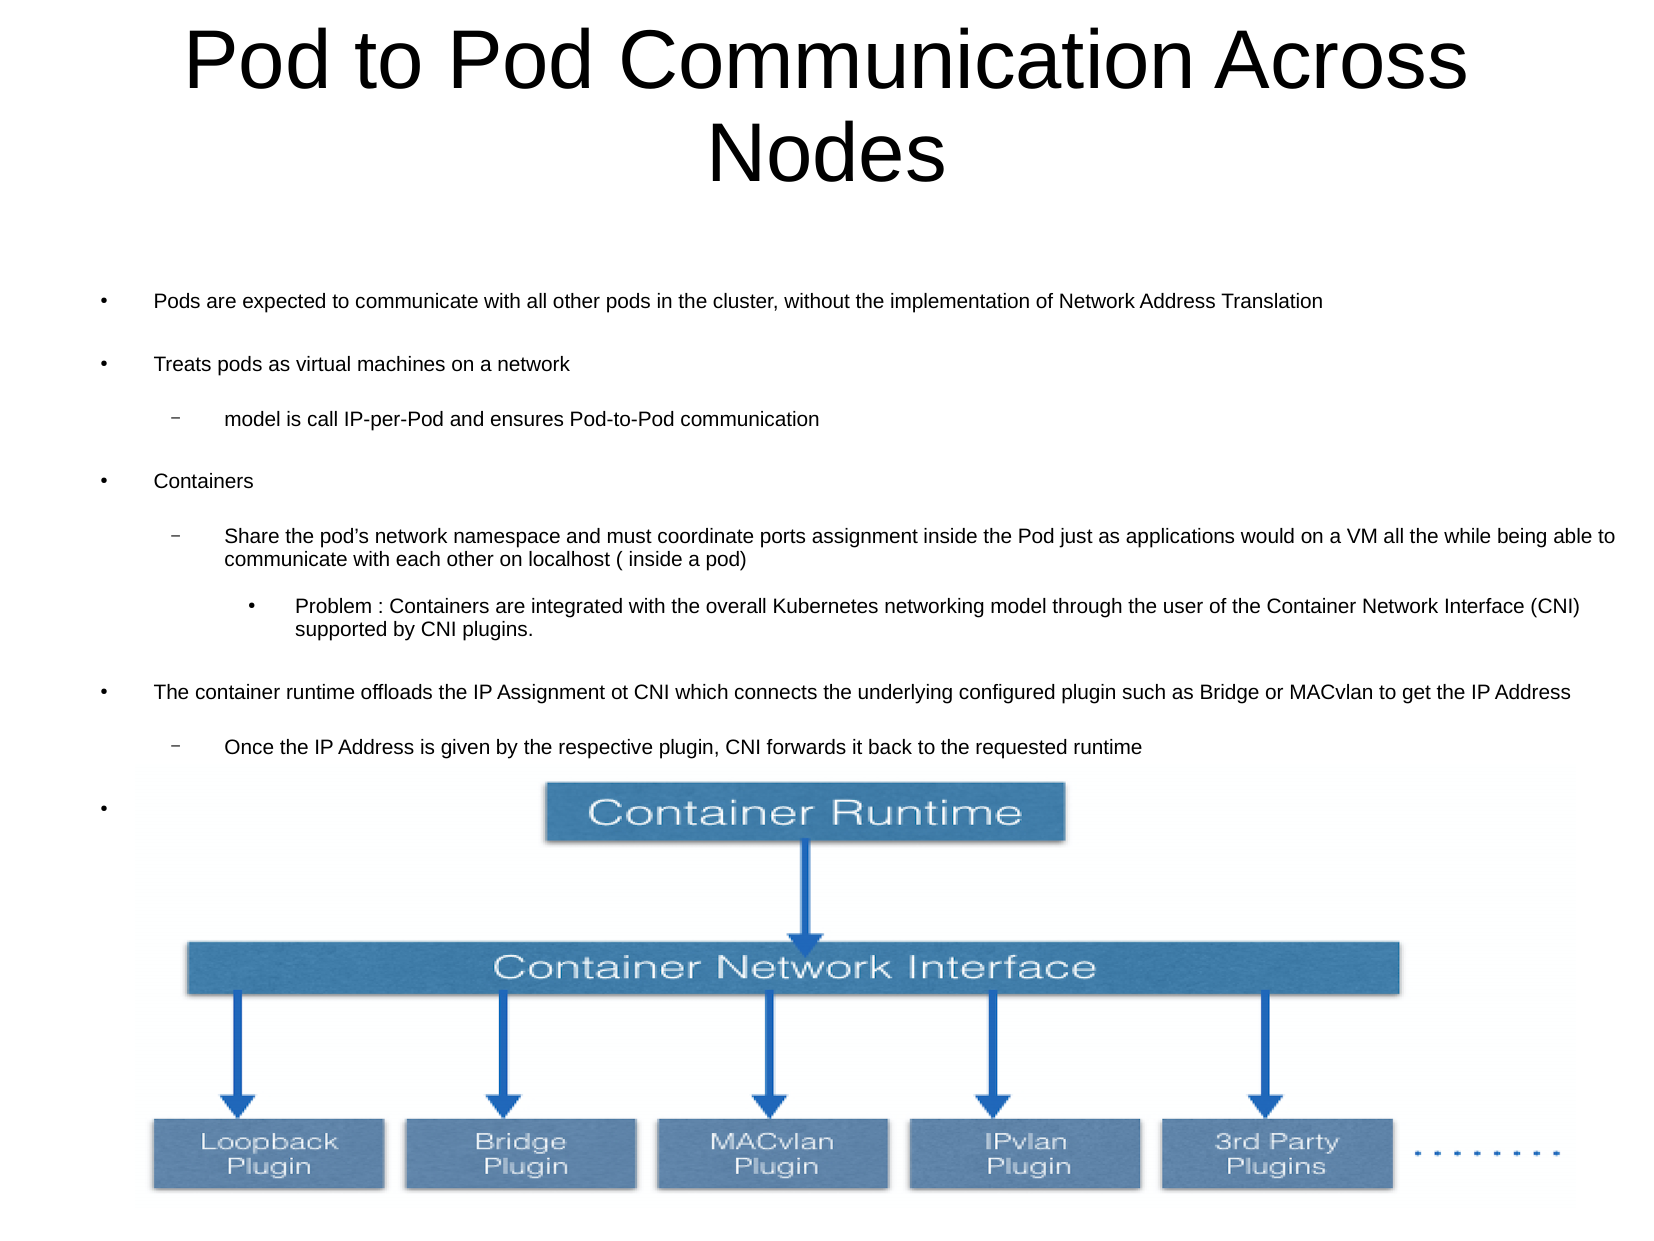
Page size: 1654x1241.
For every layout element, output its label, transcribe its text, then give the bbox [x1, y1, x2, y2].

picture [135, 764, 1576, 1208]
list Pods are expected to communicate with all other pods in the cluster, without the implementation of Network Address Translation Treats pods as virtual machines on a network model is call IP-per-Pod and ensures Pod-to-Pod communication Containers Share the pod’s network namespace and must coordinate ports assignment inside the Pod just as applications would on a VM all the while being able to communicate with each other on localhost ( inside a pod) Problem : Containers are integrated with the overall Kubernetes networking model through the user of the Container Network Interface (CNI) supported by CNI plugins. The container runtime offloads the IP Assignment ot CNI which connects the underlying configured plugin such as Bridge or MACvlan to get the IP Address Once the IP Address is given by the respective plugin, CNI forwards it back to the requested runtime [82, 290, 1636, 1216]
title Pod to Pod Communication Across Nodes [82, 13, 1571, 290]
